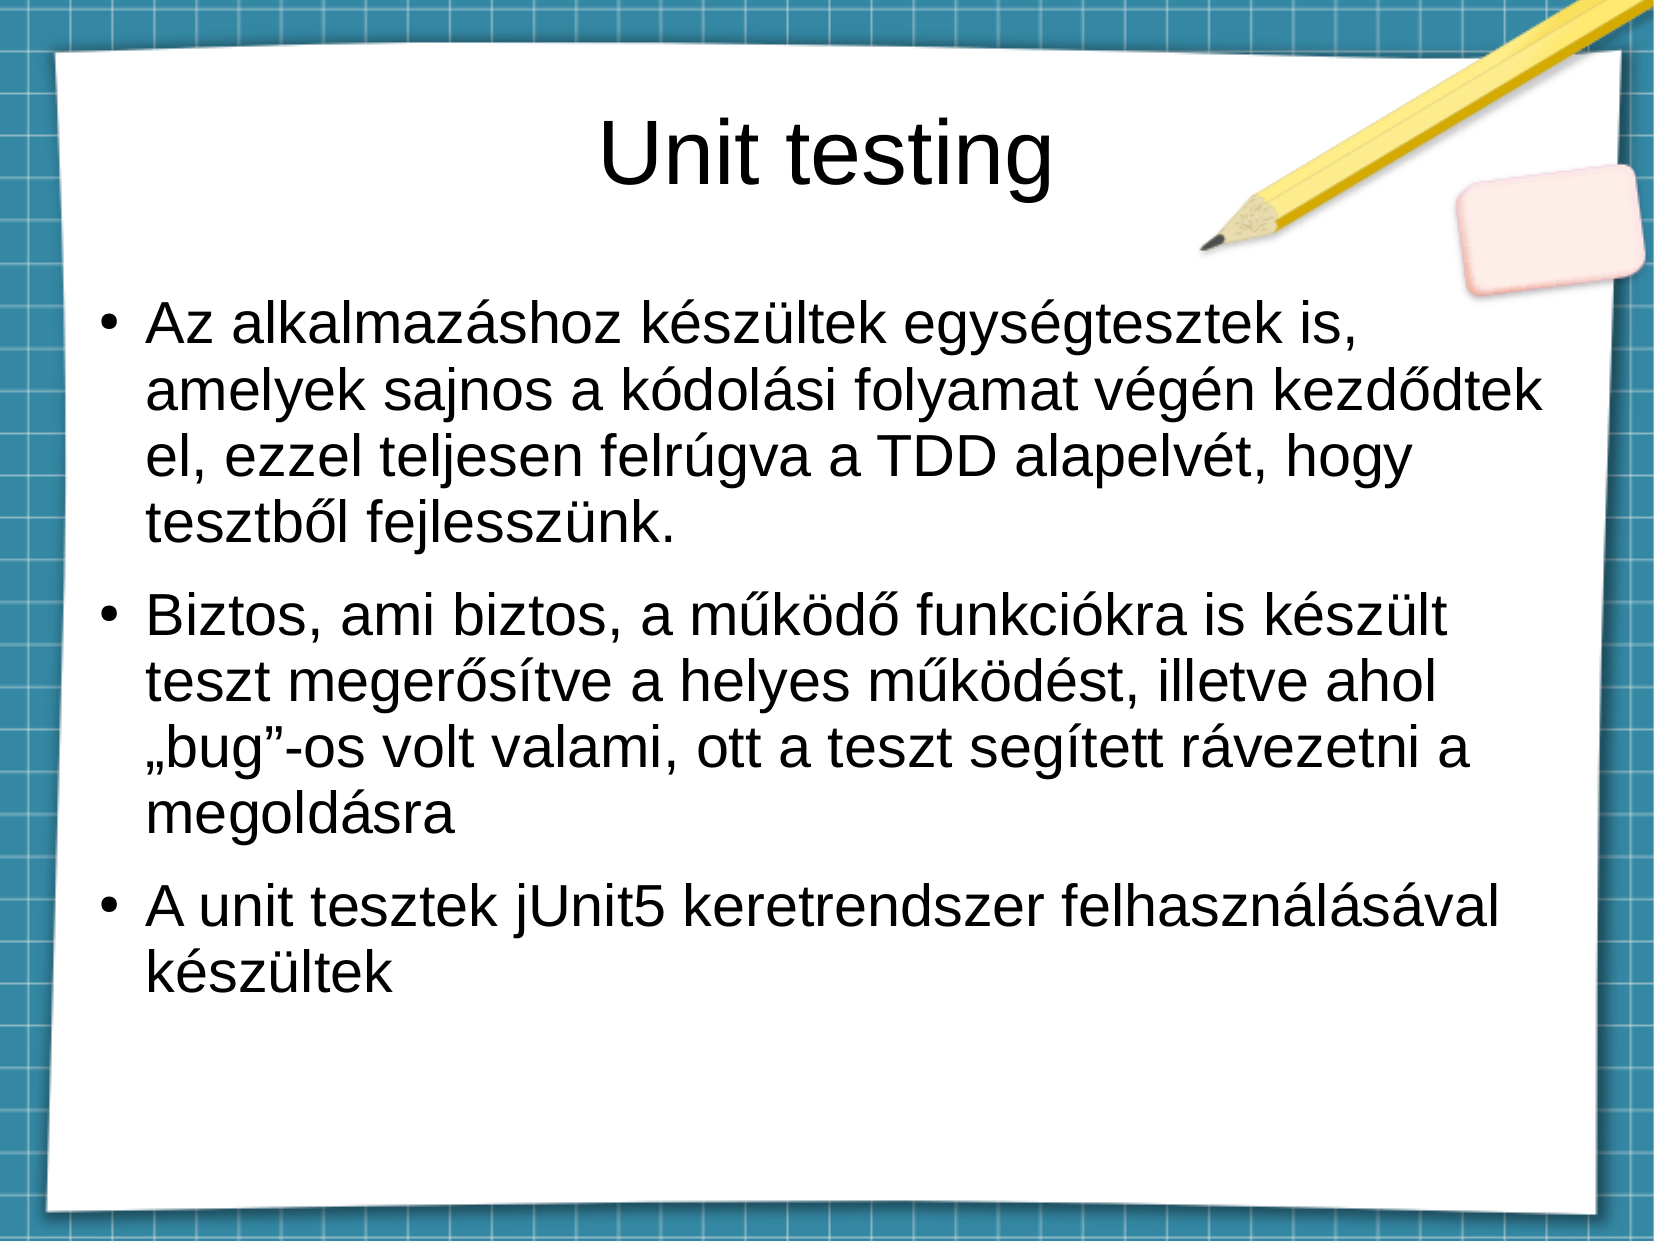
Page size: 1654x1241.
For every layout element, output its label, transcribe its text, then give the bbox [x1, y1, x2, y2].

picture [0, 0, 1654, 1241]
list Az alkalmazáshoz készültek egységtesztek is, amelyek sajnos a kódolási folyamat végén kezdődtek el, ezzel teljesen felrúgva a TDD alapelvét, hogy tesztből fejlesszünk. Biztos, ami biztos, a működő funkciókra is készült teszt megerősítve a helyes működést, illetve ahol „bug”-os volt valami, ott a teszt segített rávezetni a megoldásra A unit tesztek jUnit5 keretrendszer felhasználásával készültek [82, 290, 1571, 1010]
title Unit testing [82, 49, 1571, 257]
